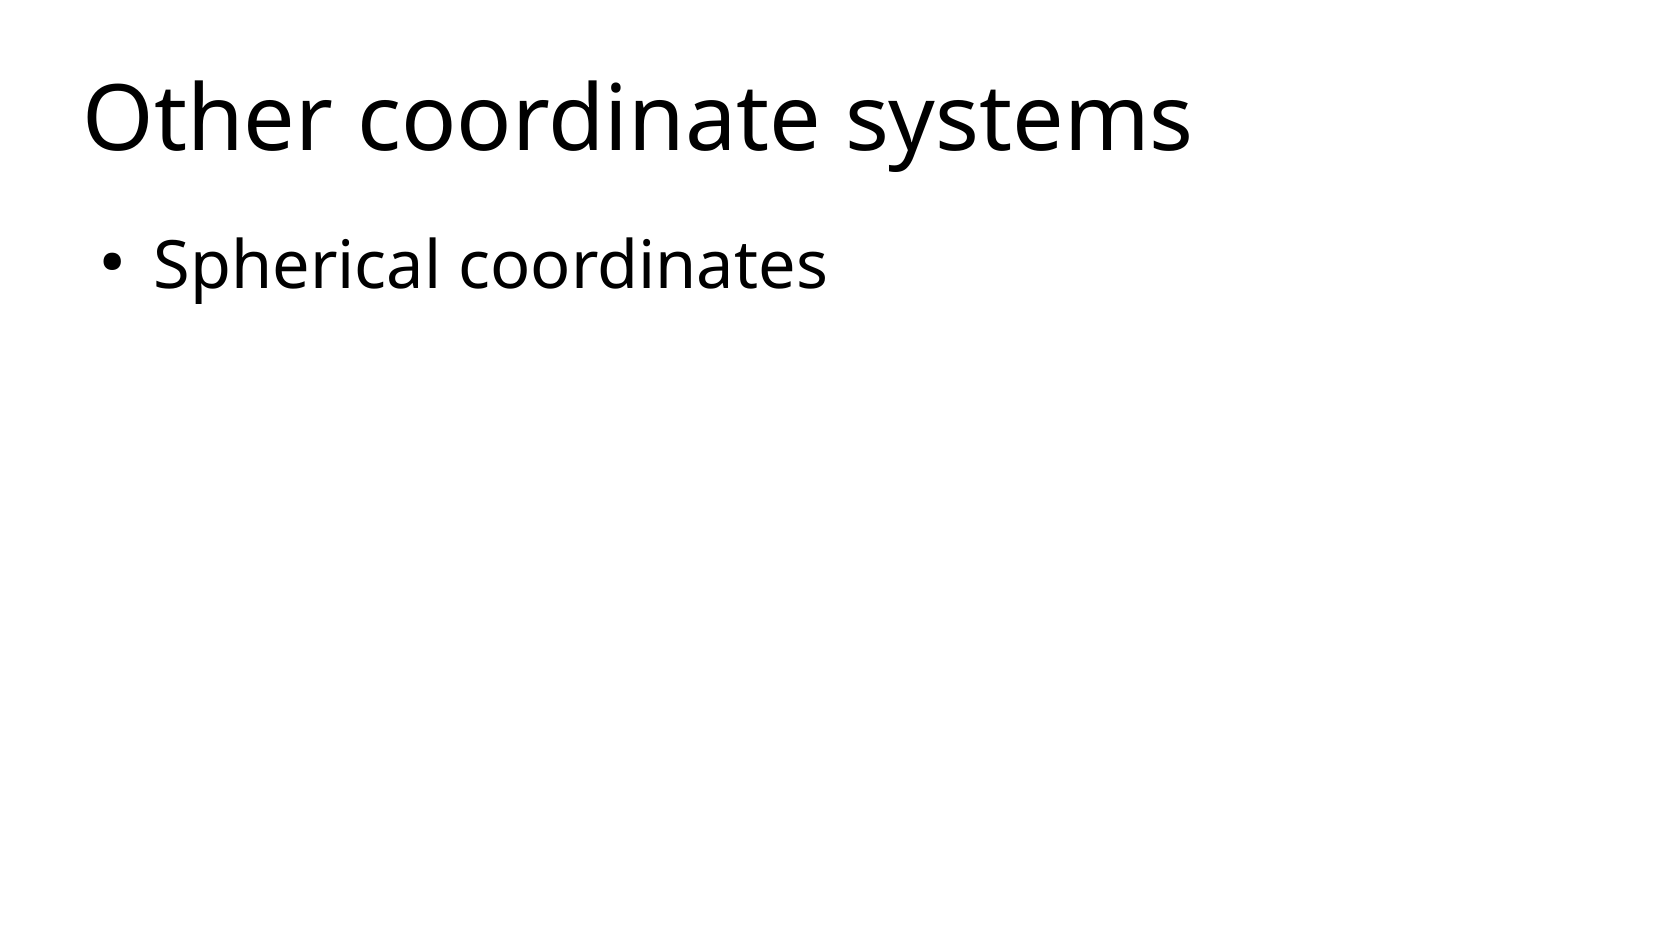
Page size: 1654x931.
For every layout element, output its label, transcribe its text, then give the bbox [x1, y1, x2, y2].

list Spherical coordinates [82, 217, 1571, 758]
title Other coordinate systems [82, 37, 1571, 193]
